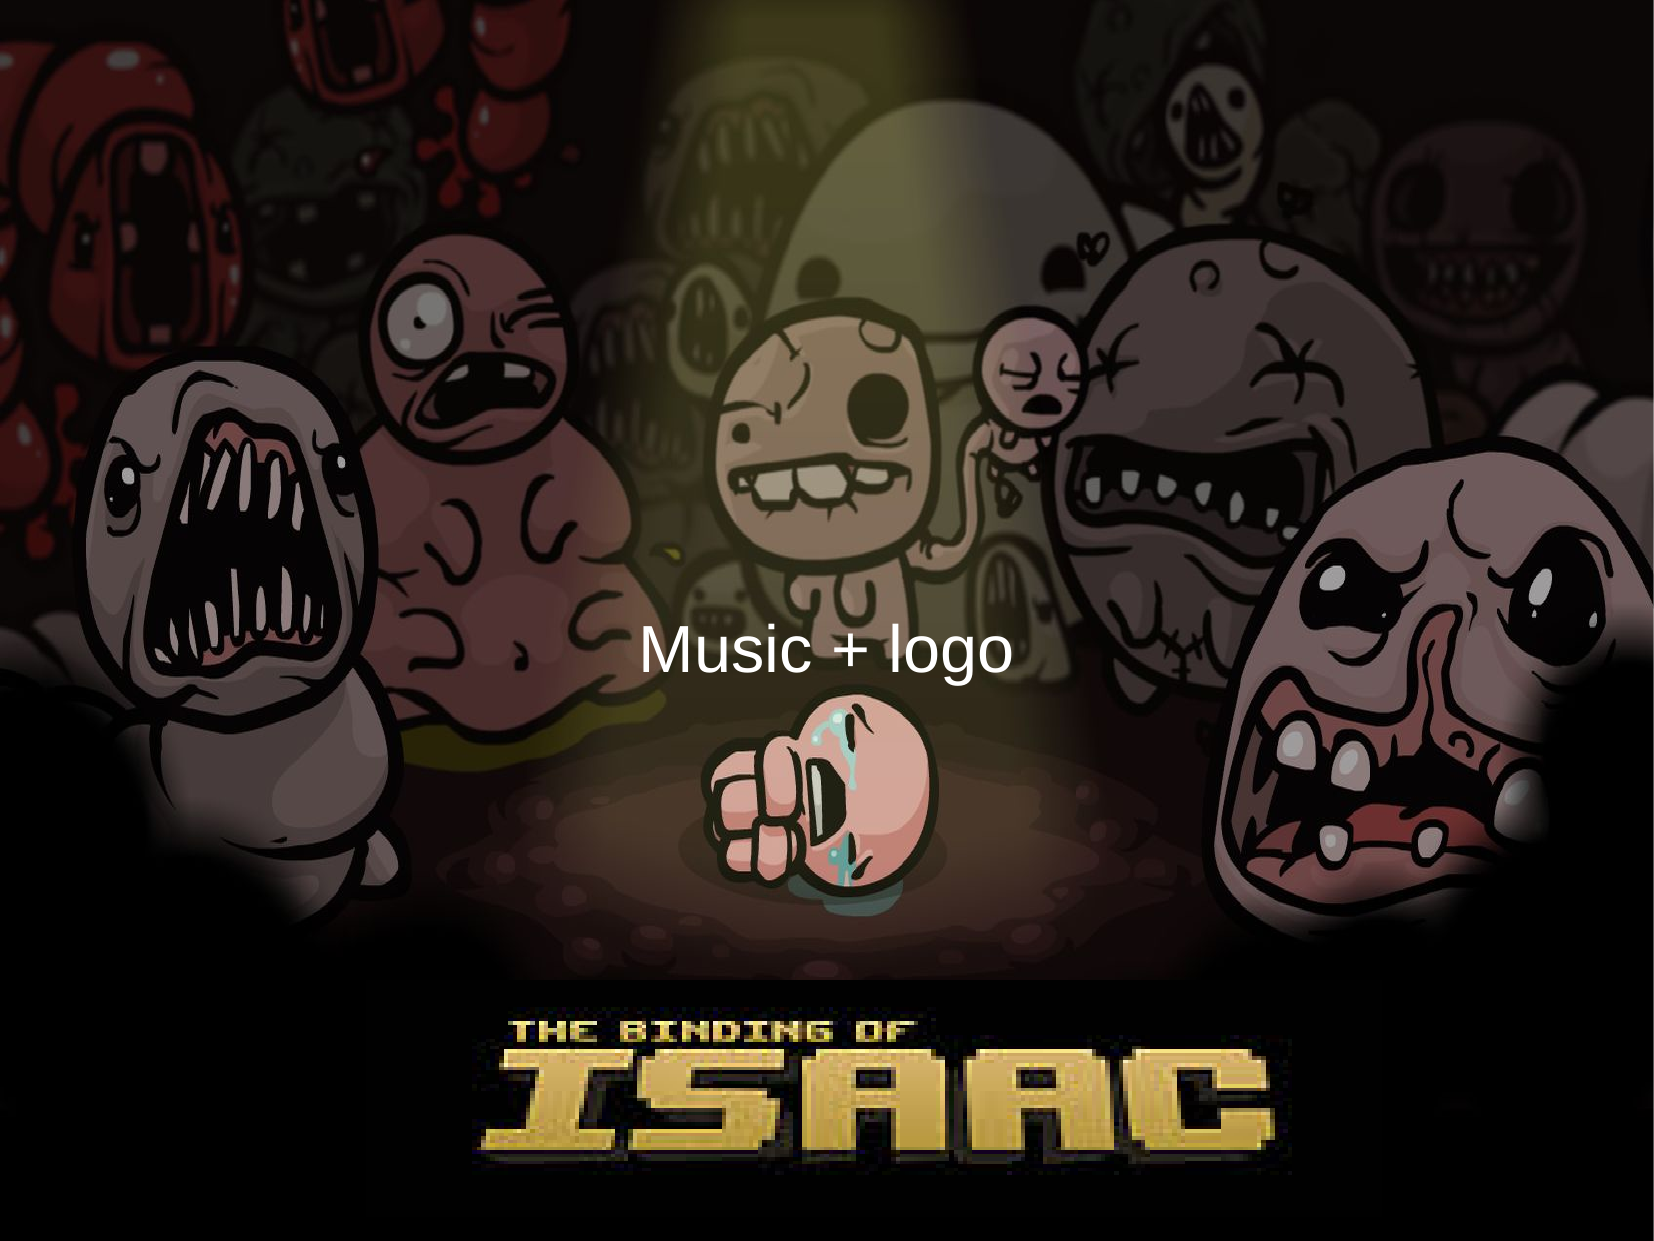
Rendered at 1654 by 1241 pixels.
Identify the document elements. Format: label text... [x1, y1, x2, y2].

subtitle Music + logo [82, 290, 1571, 1010]
picture [0, 0, 1654, 1241]
